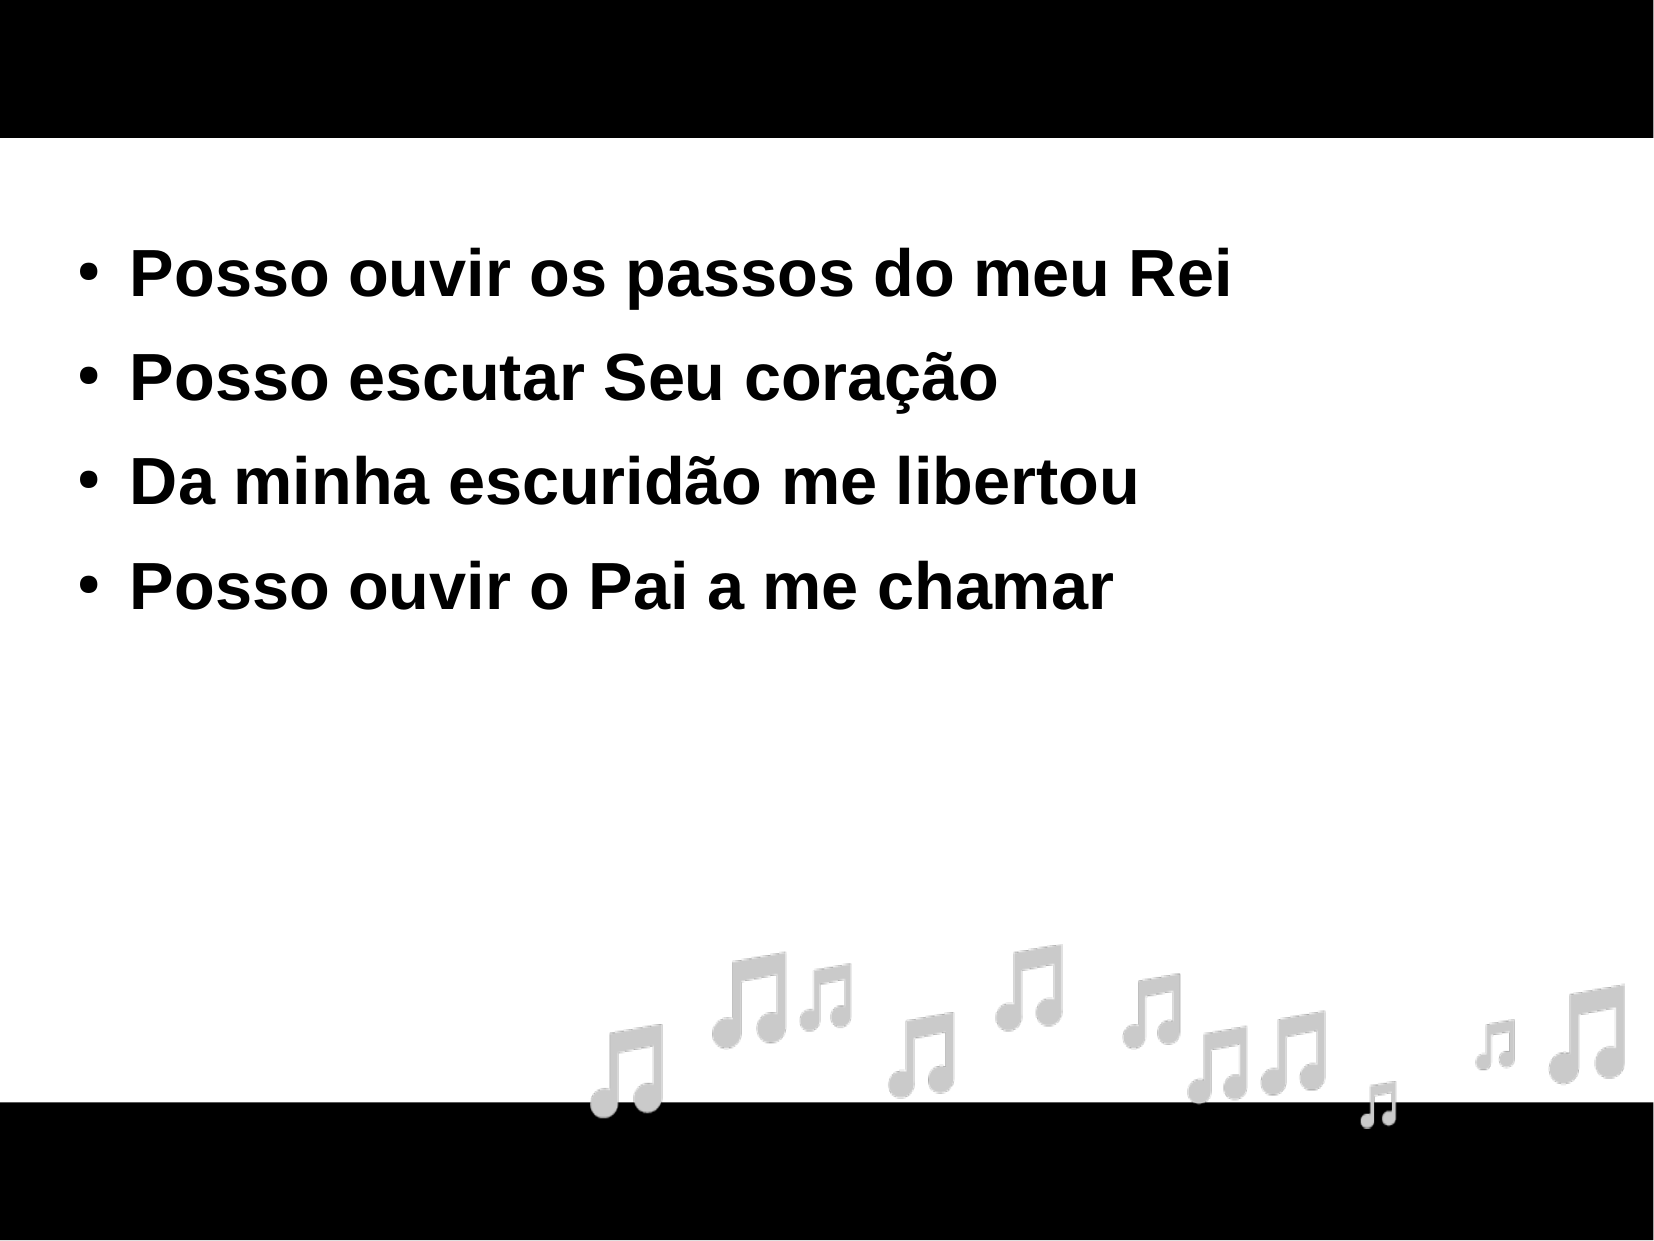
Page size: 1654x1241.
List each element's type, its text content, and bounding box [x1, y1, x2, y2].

list Posso ouvir os passos do meu Rei Posso escutar Seu coração Da minha escuridão me libertou Posso ouvir o Pai a me chamar [59, 236, 1595, 1024]
